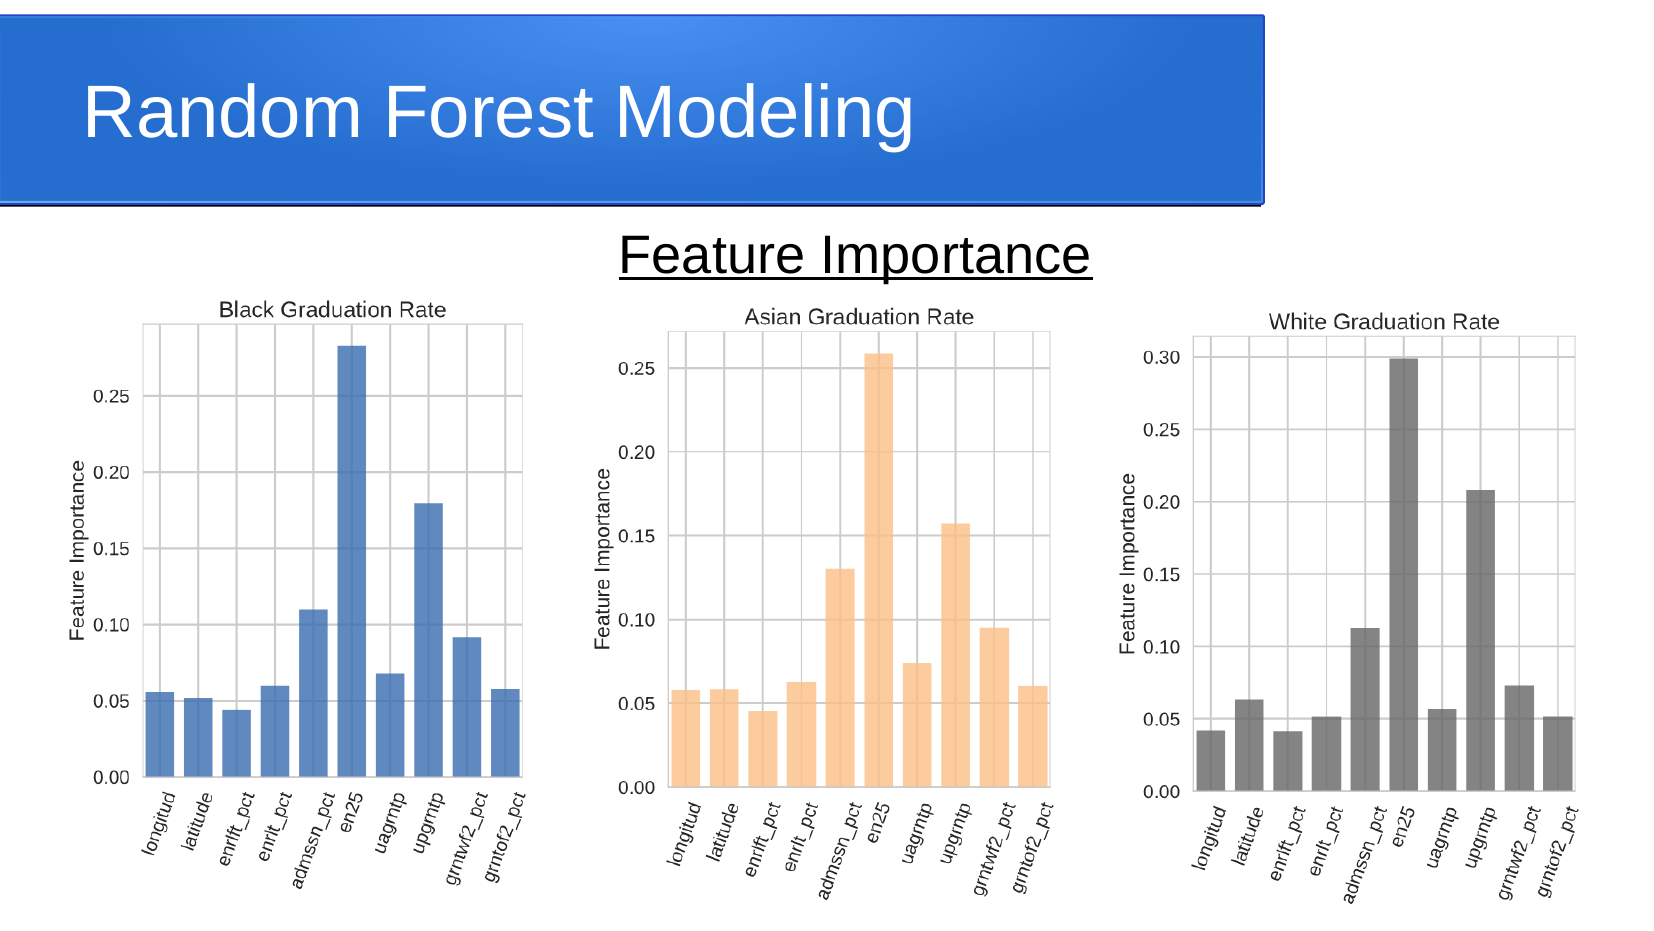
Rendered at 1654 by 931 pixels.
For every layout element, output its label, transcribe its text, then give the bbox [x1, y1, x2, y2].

list Feature Importance [547, 225, 1366, 316]
title Random Forest Modeling [82, 35, 1235, 189]
picture [1110, 304, 1591, 916]
picture [585, 299, 1066, 911]
picture [60, 292, 538, 901]
